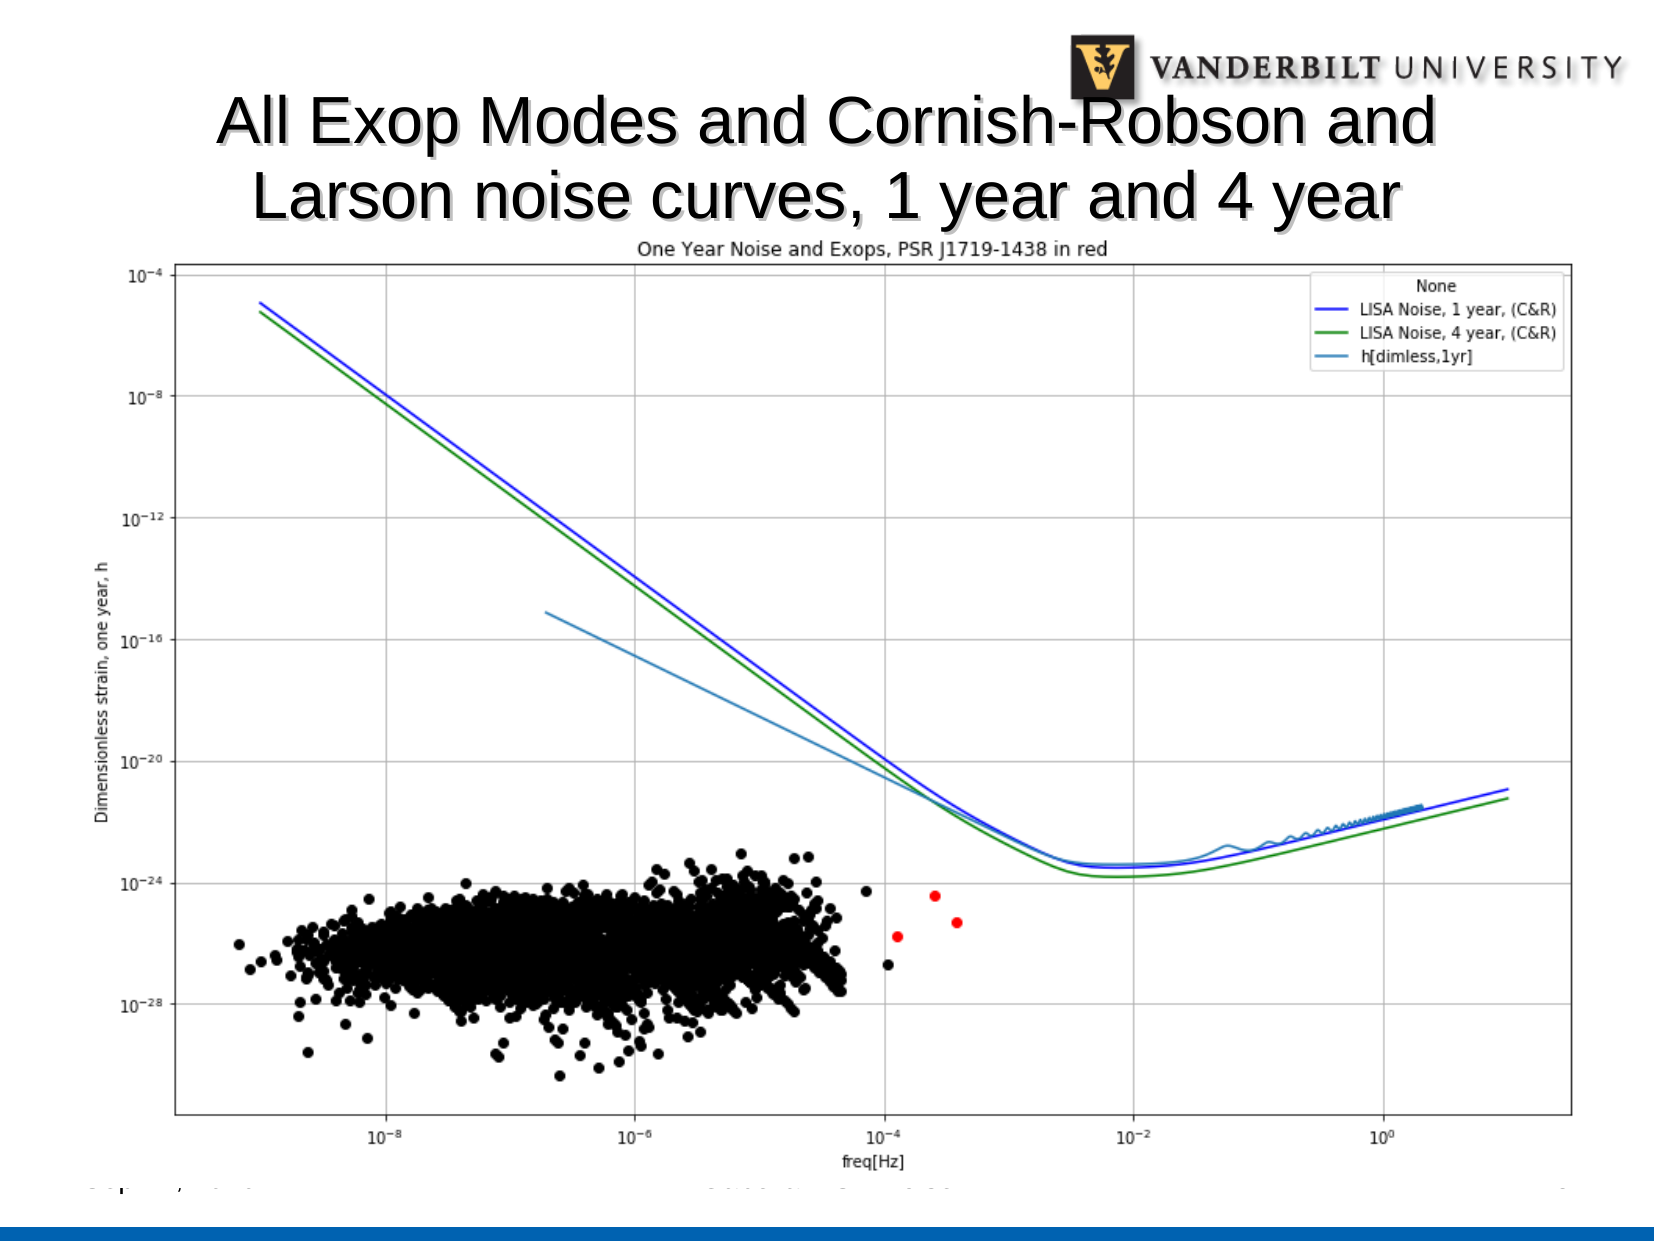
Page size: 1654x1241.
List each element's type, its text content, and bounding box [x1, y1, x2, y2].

picture [1067, 31, 1637, 115]
title All Exop Modes and Cornish-Robson and Larson noise curves, 1 year and 4 year [121, 83, 1534, 233]
picture [59, 239, 1607, 1188]
